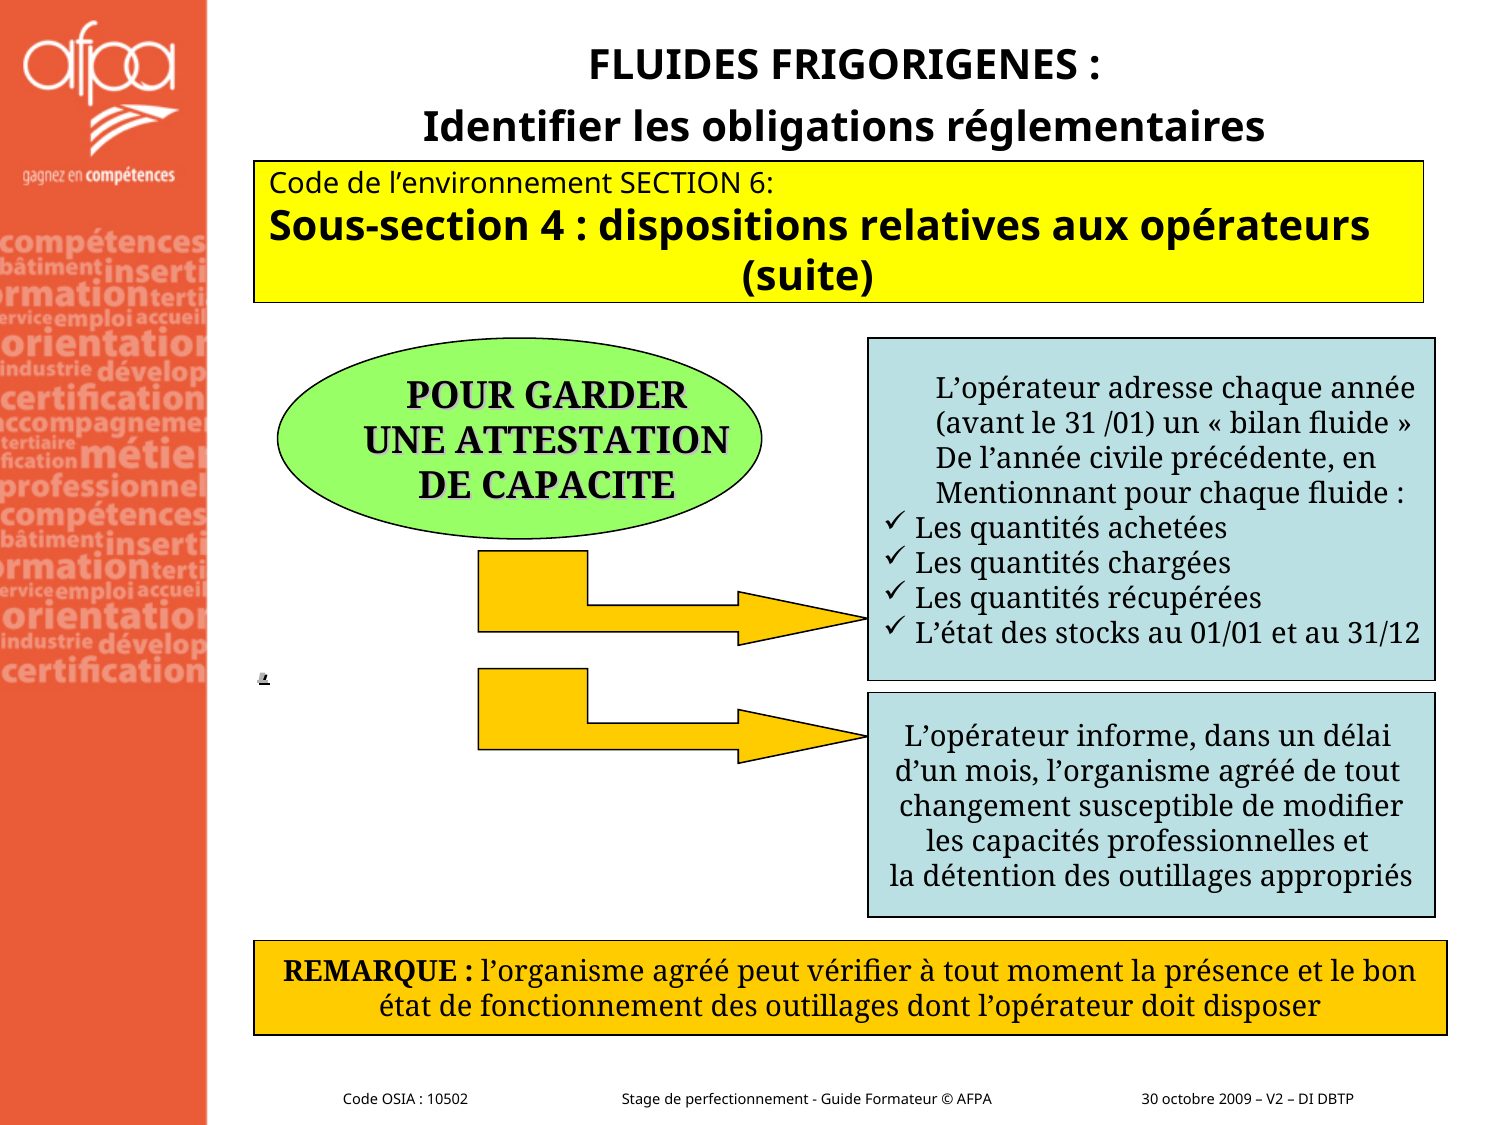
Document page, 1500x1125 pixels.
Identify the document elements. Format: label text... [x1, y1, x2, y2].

title , [242, 290, 1459, 1035]
text_box [478, 550, 869, 646]
picture [0, 0, 1500, 1125]
text_box POUR GARDER UNE ATTESTATION DE CAPACITE [277, 338, 762, 539]
text_box L’opérateur informe, dans un délai d’un mois, l’organisme agréé de tout changement susceptible de modifier les capacités professionnelles et la détention des outillages appropriés [868, 692, 1436, 918]
text_box REMARQUE : l’organisme agréé peut vérifier à tout moment la présence et le bon état de fonctionnement des outillages dont l’opérateur doit disposer [253, 940, 1447, 1035]
subtitle FLUIDES FRIGORIGENES : Identifier les obligations réglementaires [242, 31, 1447, 202]
text_box L’opérateur adresse chaque année (avant le 31 /01) un « bilan fluide » De l’année civile précédente, en Mentionnant pour chaque fluide : Les quantités achetées Les quantités chargées Les quantités récupérées L’état des stocks au 01/01 et au 31/12 [868, 337, 1436, 681]
text_box [478, 668, 868, 764]
text_box Code de l’environnement SECTION 6: Sous-section 4 : dispositions relatives aux opérateurs (suite) [253, 160, 1424, 303]
